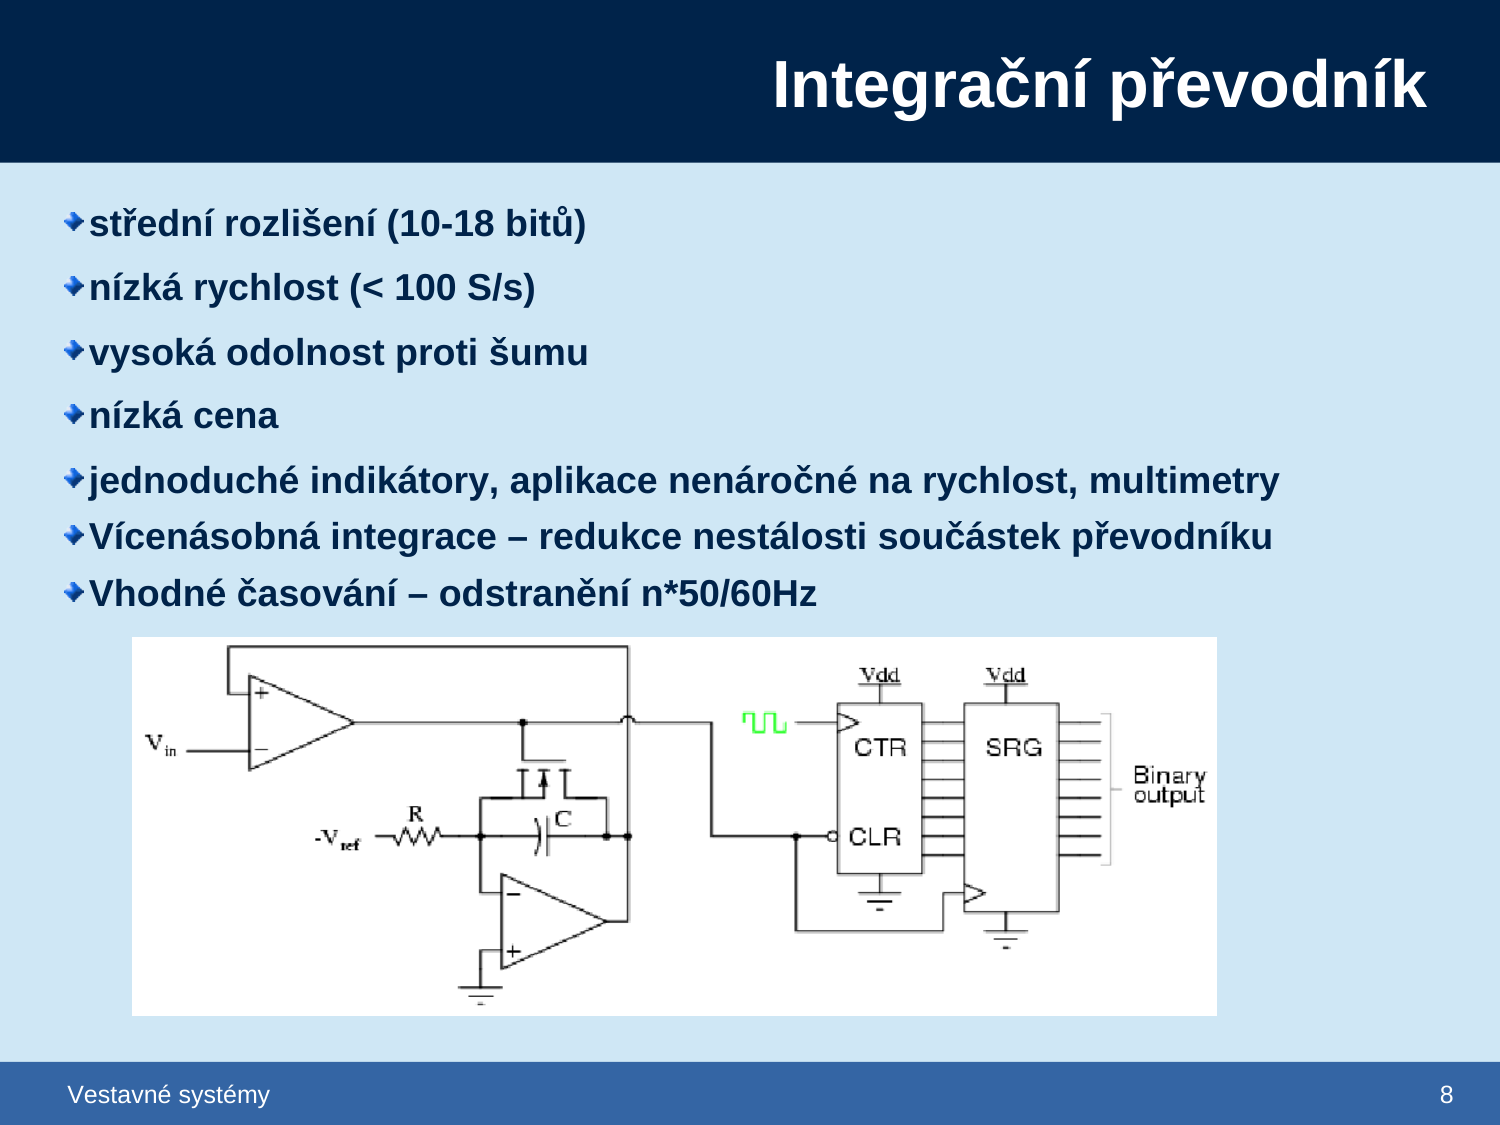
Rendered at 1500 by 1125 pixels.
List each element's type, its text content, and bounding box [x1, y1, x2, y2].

list střední rozlišení (10-18 bitů) nízká rychlost (< 100 S/s) vysoká odolnost proti šumu nízká cena jednoduché indikátory, aplikace nenáročné na rychlost, multimetry Vícenásobná integrace – redukce nestálosti součástek převodníku Vhodné časování – odstranění n*50/60Hz [50, 187, 1450, 626]
title Integrační převodník [47, 0, 1443, 164]
picture [132, 637, 1217, 1016]
